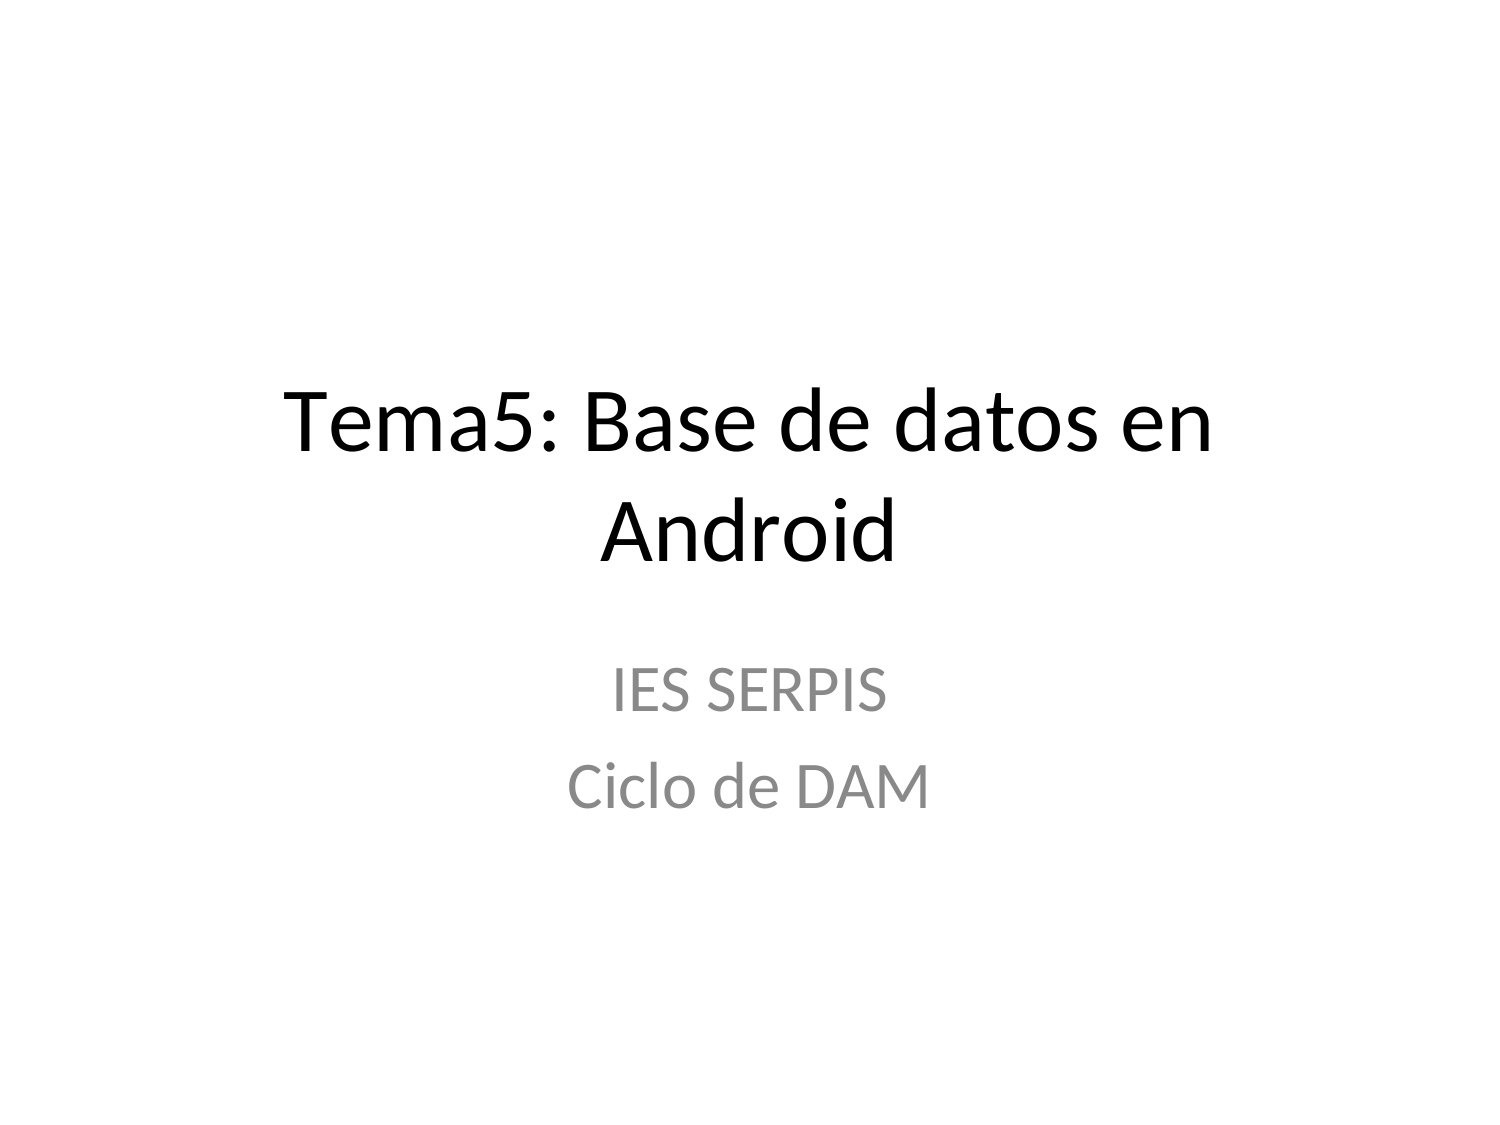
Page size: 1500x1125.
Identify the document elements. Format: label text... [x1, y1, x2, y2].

title Tema5: Base de datos en Android [112, 349, 1388, 591]
subtitle IES SERPIS Ciclo de DAM [225, 637, 1276, 925]
